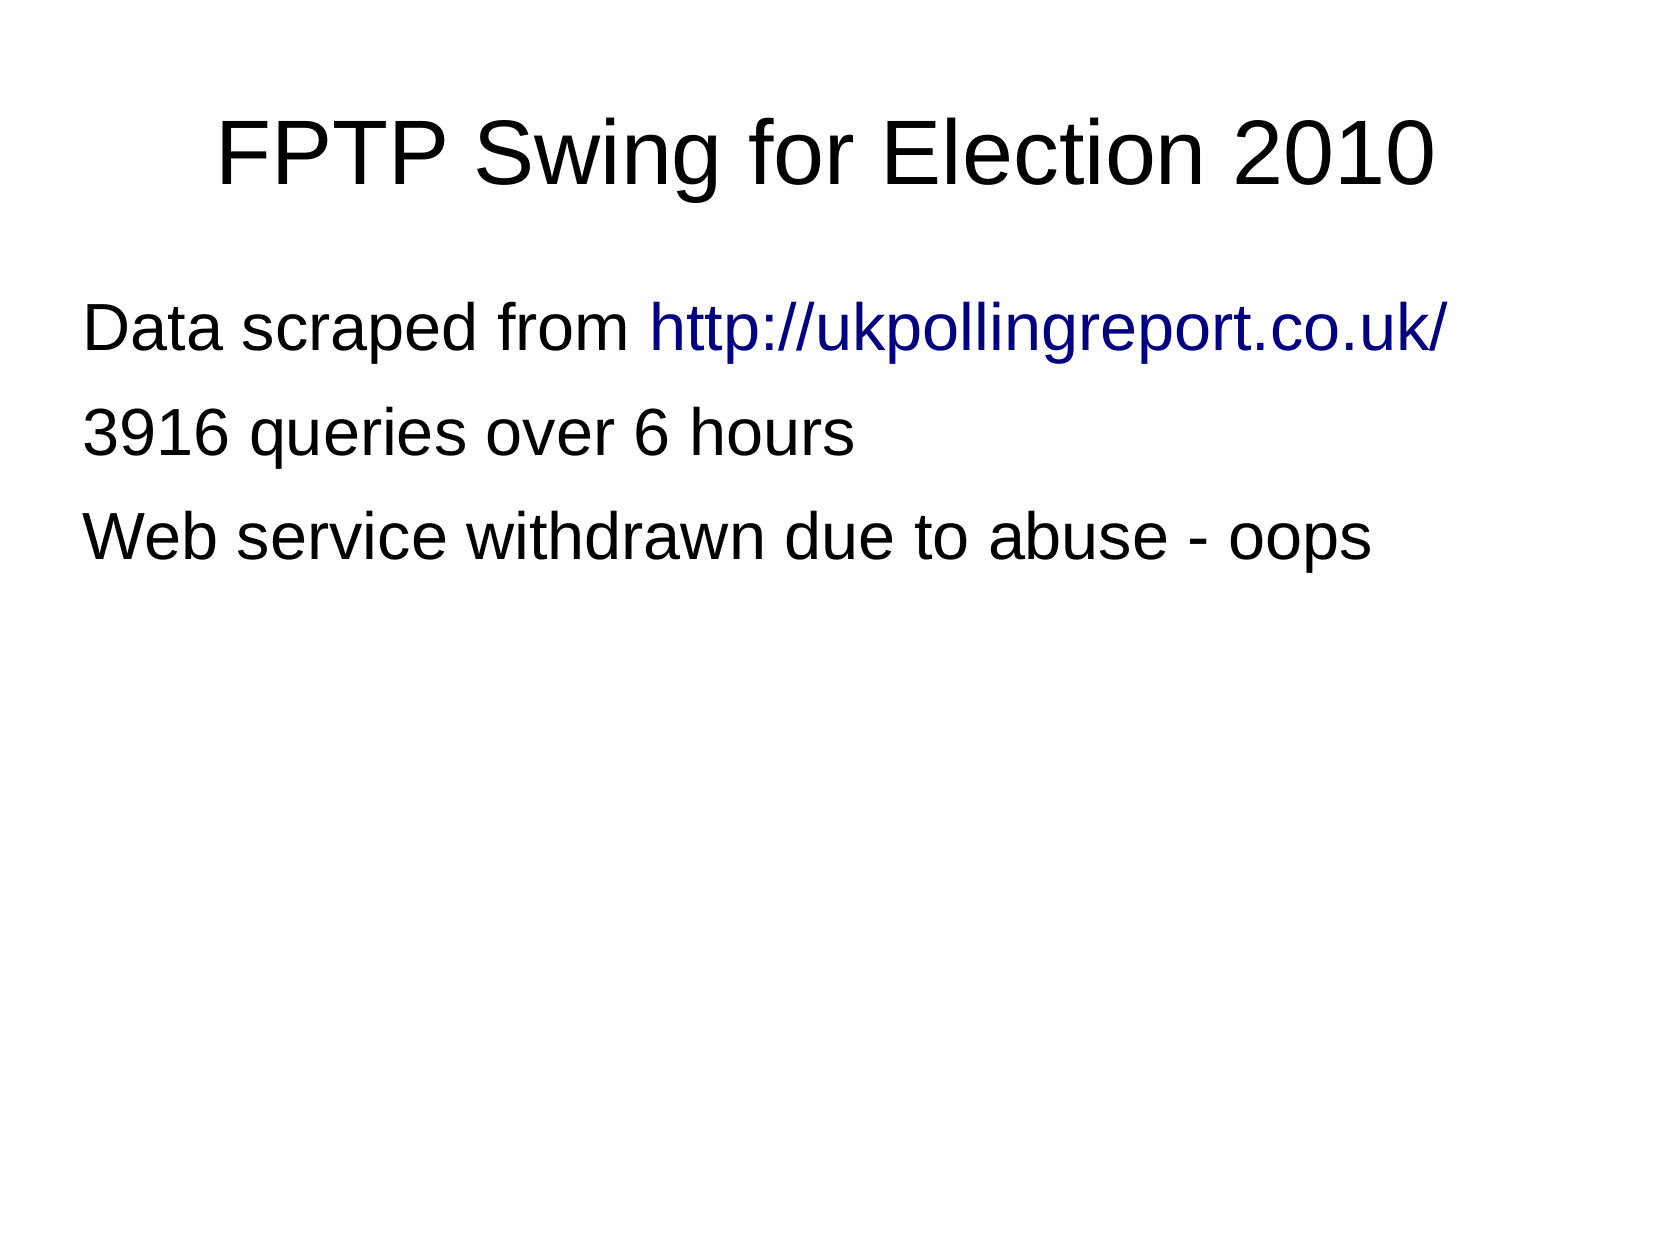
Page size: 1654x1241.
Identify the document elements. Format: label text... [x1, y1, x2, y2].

title FPTP Swing for Election 2010 [82, 49, 1571, 257]
list Data scraped from http://ukpollingreport.co.uk/ 3916 queries over 6 hours Web service withdrawn due to abuse - oops [82, 290, 1571, 1109]
